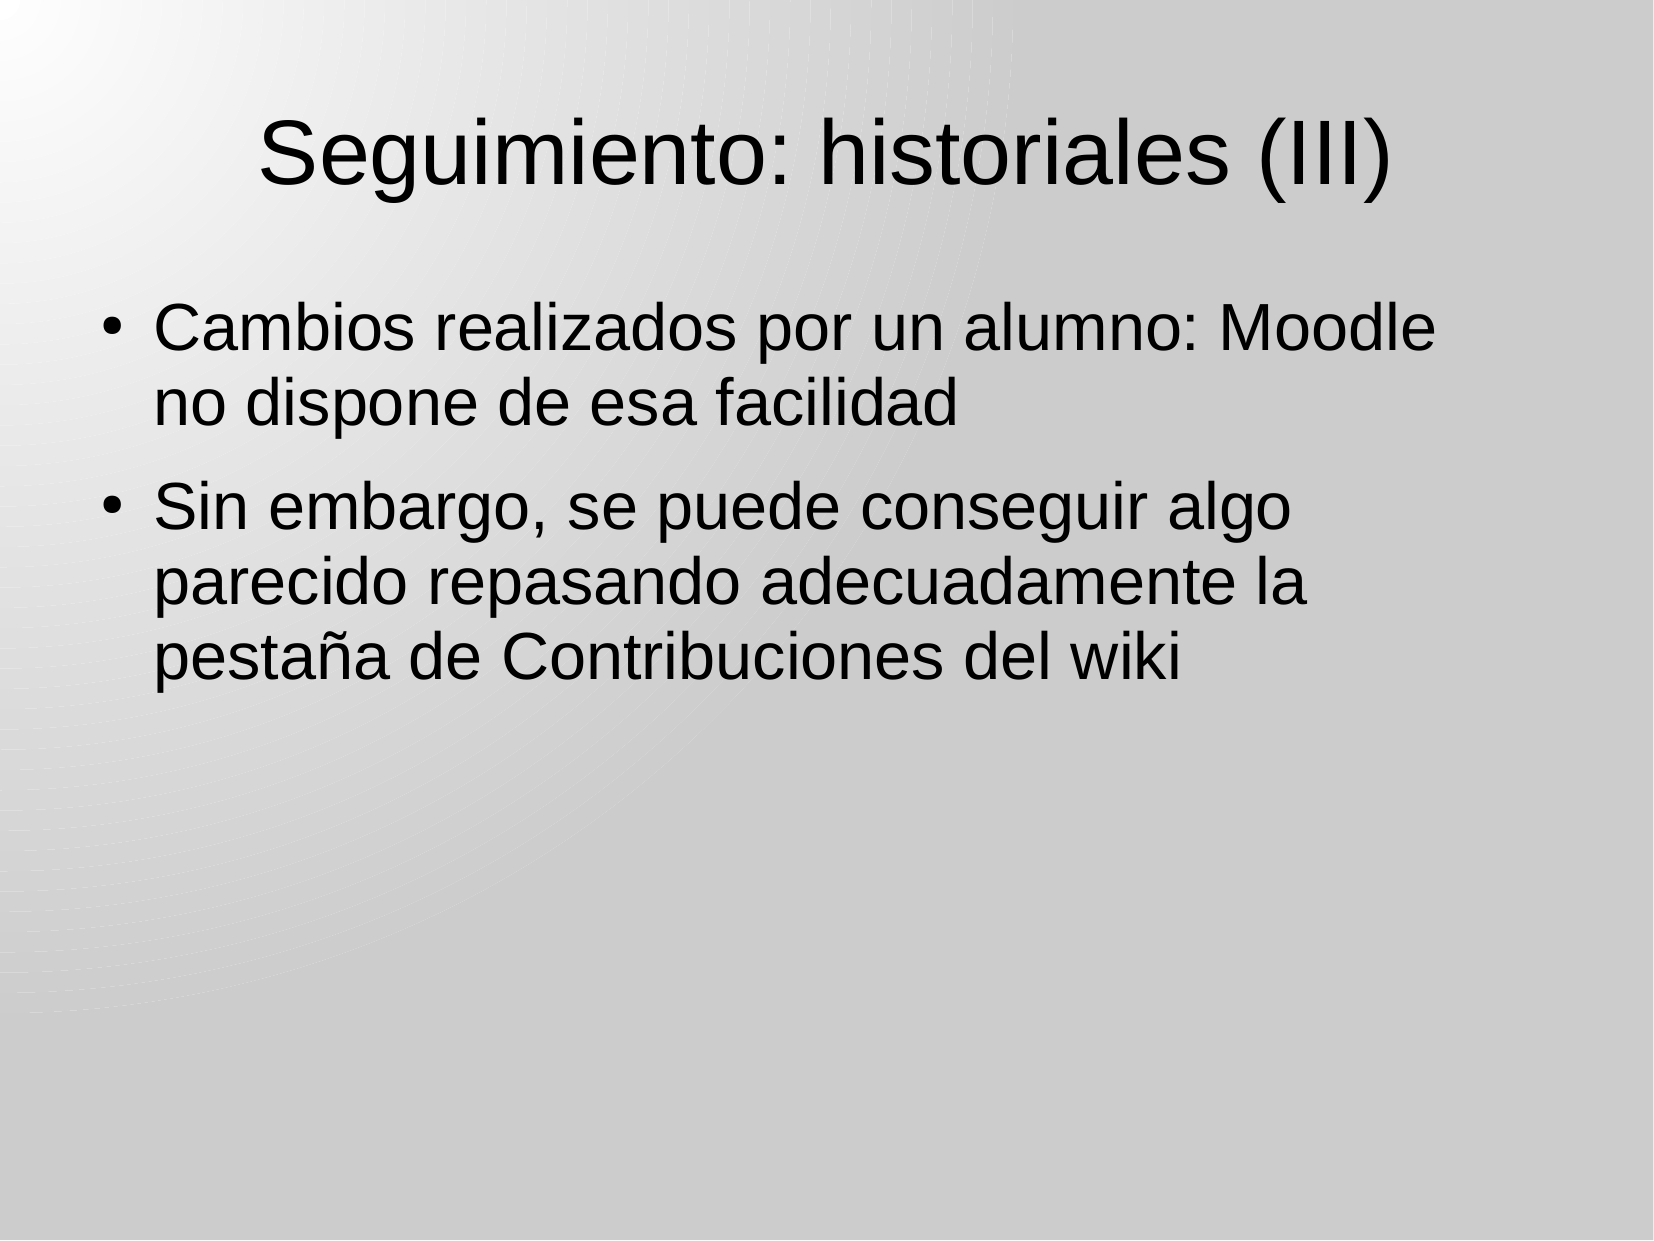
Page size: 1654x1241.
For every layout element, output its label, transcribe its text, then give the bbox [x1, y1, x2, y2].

list Cambios realizados por un alumno: Moodle no dispone de esa facilidad Sin embargo, se puede conseguir algo parecido repasando adecuadamente la pestaña de Contribuciones del wiki [82, 290, 1477, 1109]
title Seguimiento: historiales (III) [82, 49, 1571, 257]
